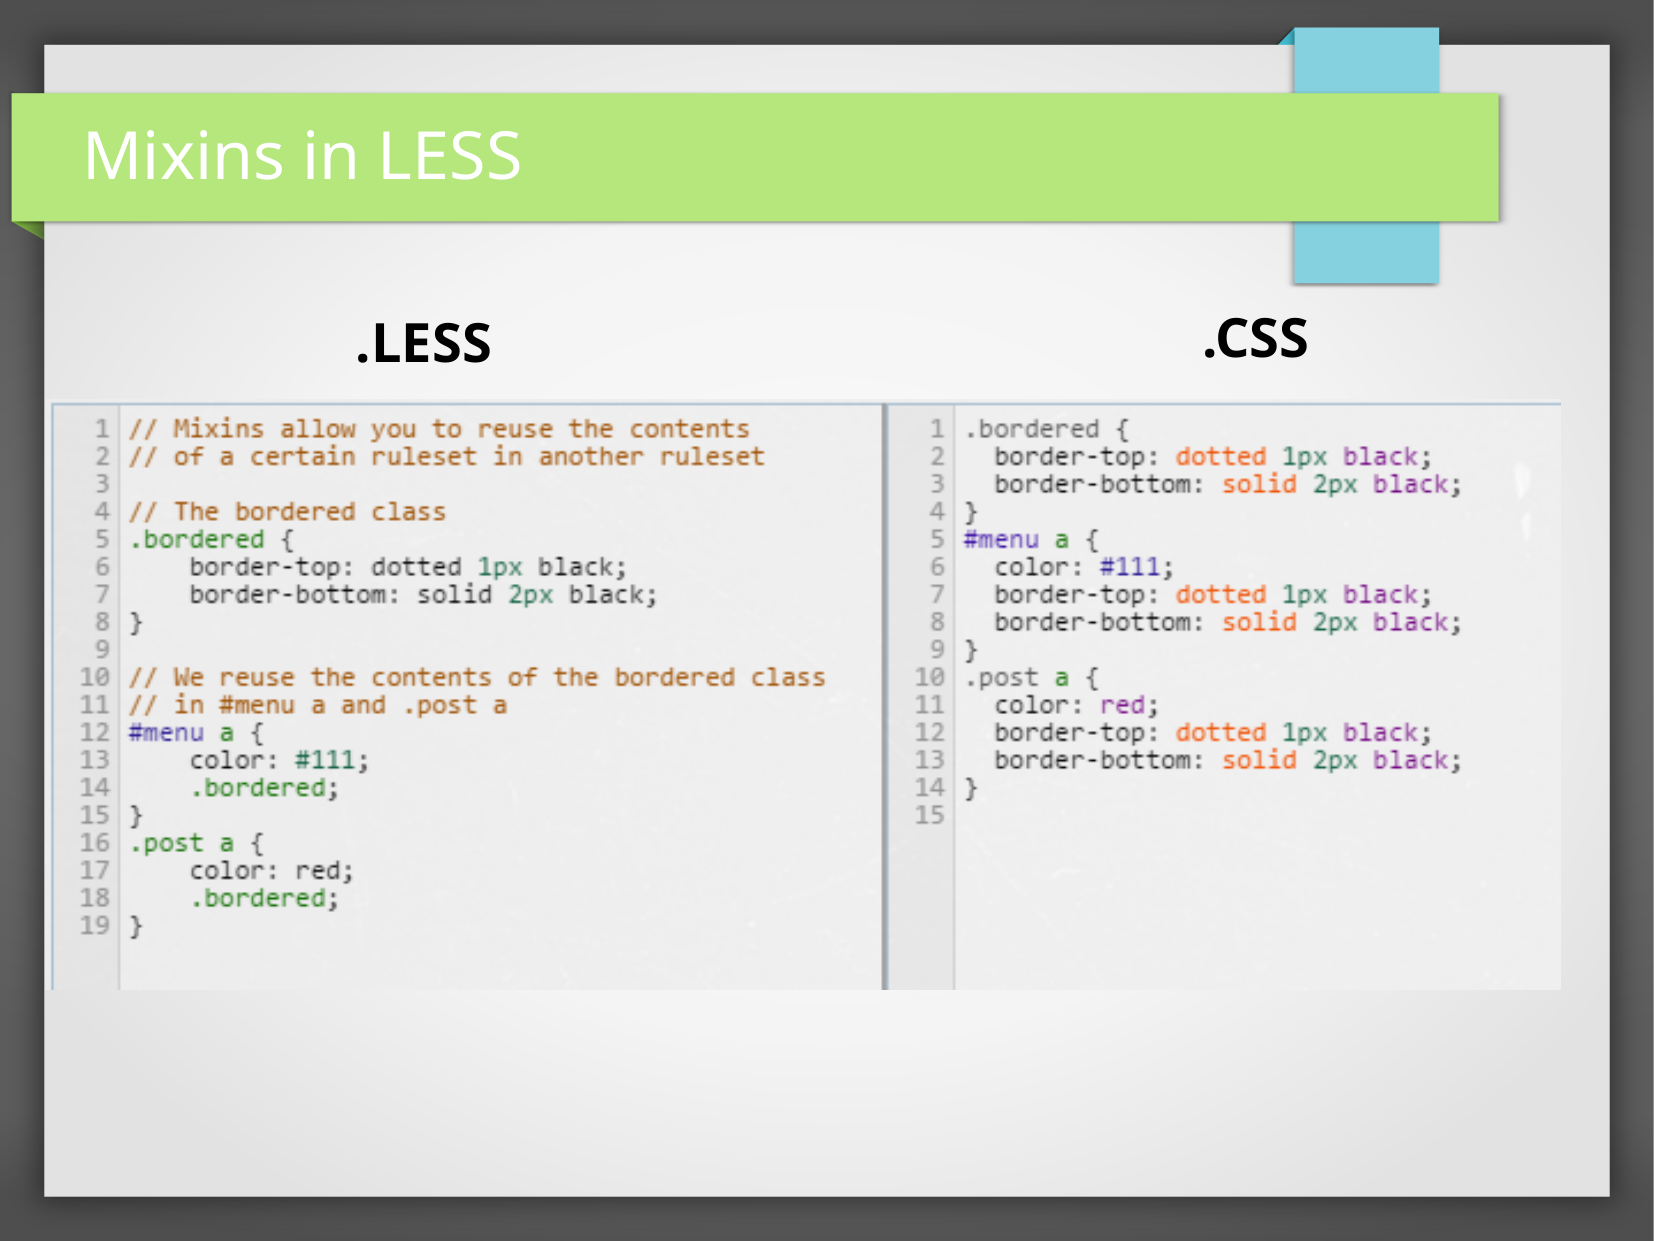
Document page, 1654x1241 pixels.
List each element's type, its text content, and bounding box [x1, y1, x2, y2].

list .LESS [285, 304, 578, 386]
title Mixins in LESS [82, 94, 1264, 213]
picture [0, 0, 1654, 1241]
list .CSS [1131, 300, 1381, 410]
